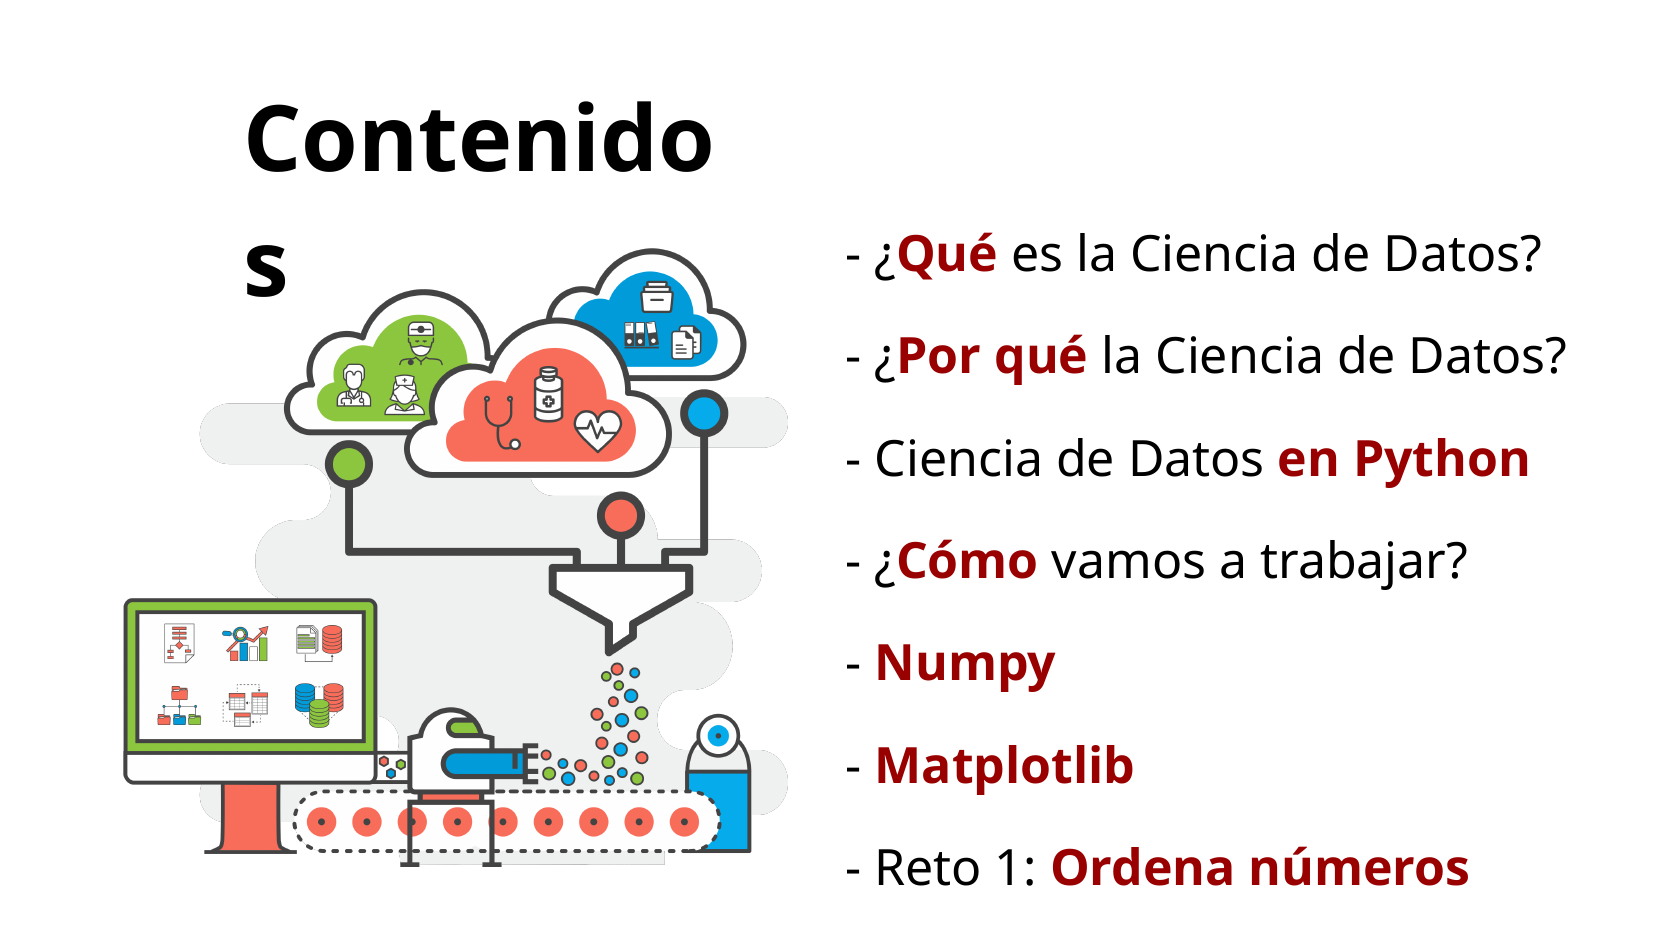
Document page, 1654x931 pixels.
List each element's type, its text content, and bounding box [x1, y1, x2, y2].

picture [123, 248, 788, 867]
text_box Contenidos [228, 65, 745, 173]
text_box - ¿Qué es la Ciencia de Datos? - ¿Por qué la Ciencia de Datos? - Ciencia de Datos en Python - ¿Cómo vamos a trabajar? - Numpy - Matplotlib - Reto 1: Ordena números - Reto 2: Pi con Monte Carlo - Reto 3: K-means Clustering [830, 176, 1584, 867]
